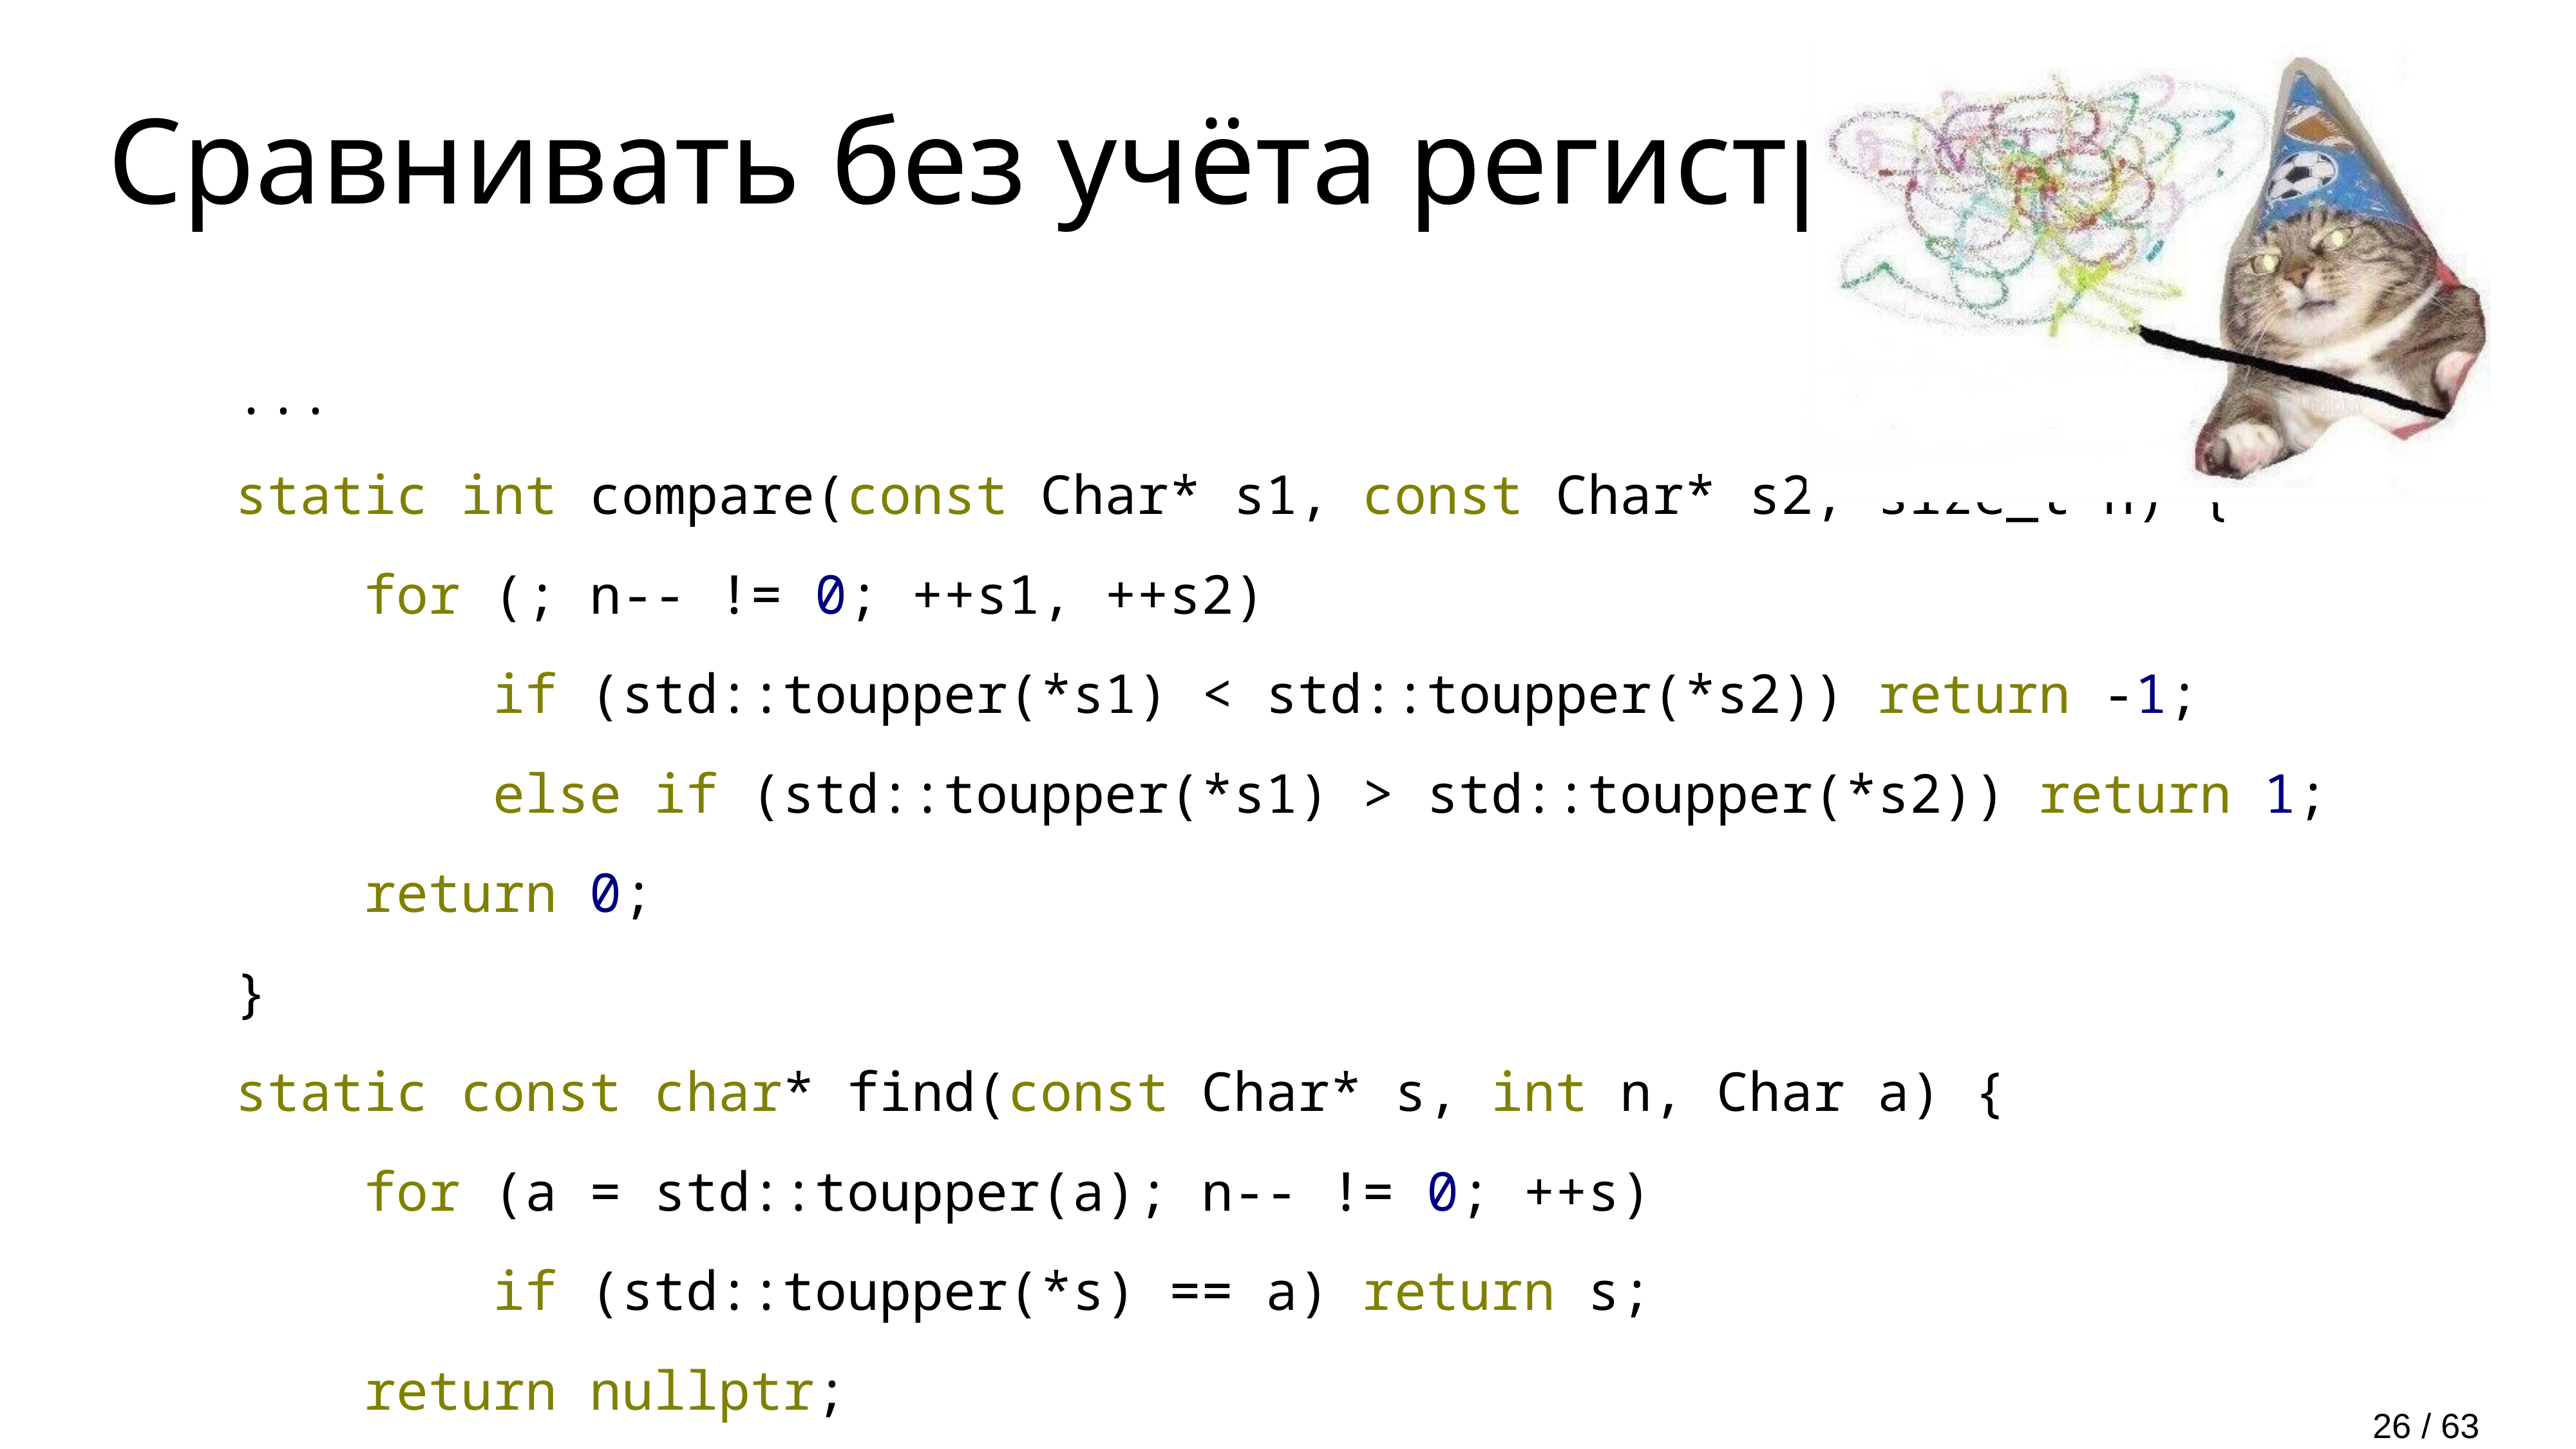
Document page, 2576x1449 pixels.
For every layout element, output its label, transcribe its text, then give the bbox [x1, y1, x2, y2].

title Сравнивать без учёта регистра [108, 80, 1806, 242]
picture [1806, 45, 2490, 502]
text_box <number> / 63 [2363, 1402, 2576, 1449]
list ... static int compare(const Char* s1, const Char* s2, size_t n) { for (; n-- != 0; ++s1, ++s2) if (std::toupper(*s1) < std::toupper(*s2)) return -1; else if (std::toupper(*s1) > std::toupper(*s2)) return 1; return 0; } static const char* find(const Char* s, int n, Char a) { for (a = std::toupper(a); n-- != 0; ++s) if (std::toupper(*s) == a) return s; return nullptr; } [0, 295, 2576, 1449]
